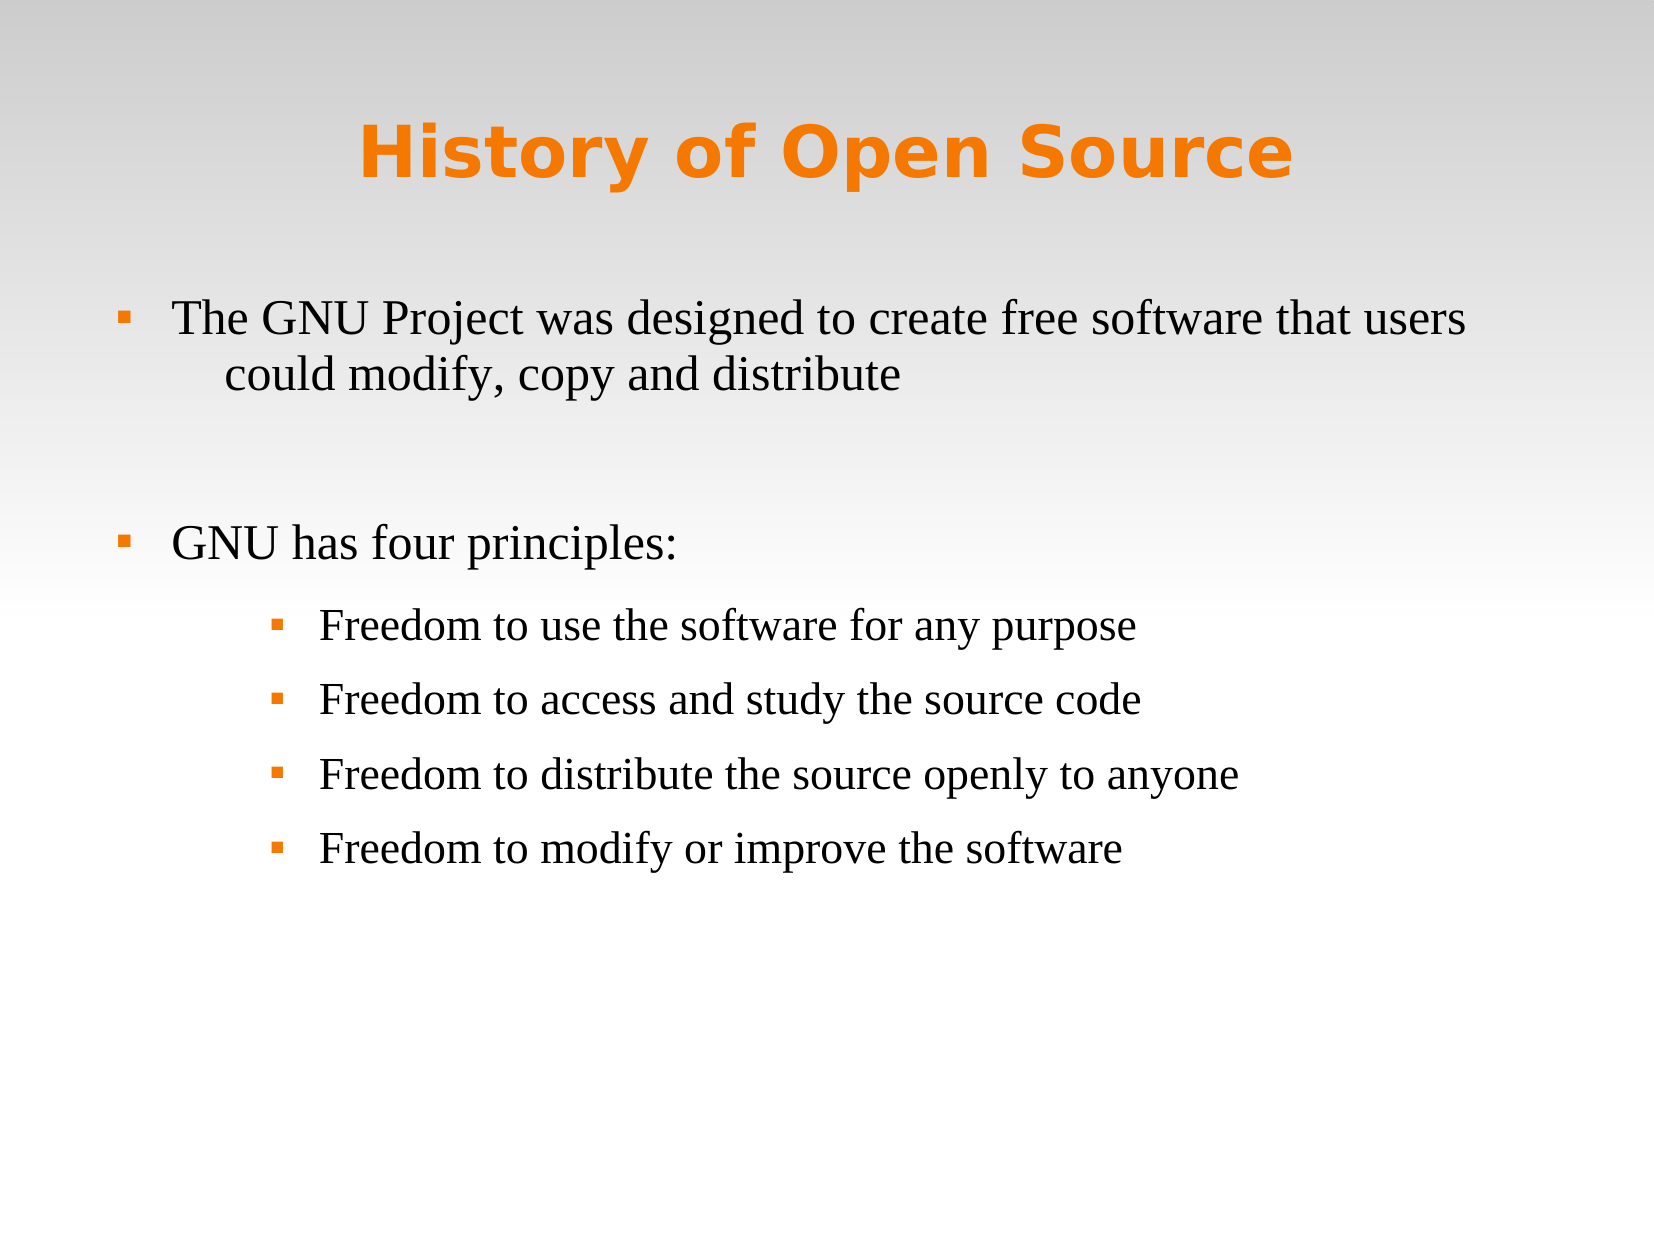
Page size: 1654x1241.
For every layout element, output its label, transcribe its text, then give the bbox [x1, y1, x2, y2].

list The GNU Project was designed to create free software that users could modify, copy and distribute GNU has four principles: Freedom to use the software for any purpose Freedom to access and study the source code Freedom to distribute the source openly to anyone Freedom to modify or improve the software [82, 290, 1571, 1109]
title History of Open Source [82, 49, 1571, 257]
